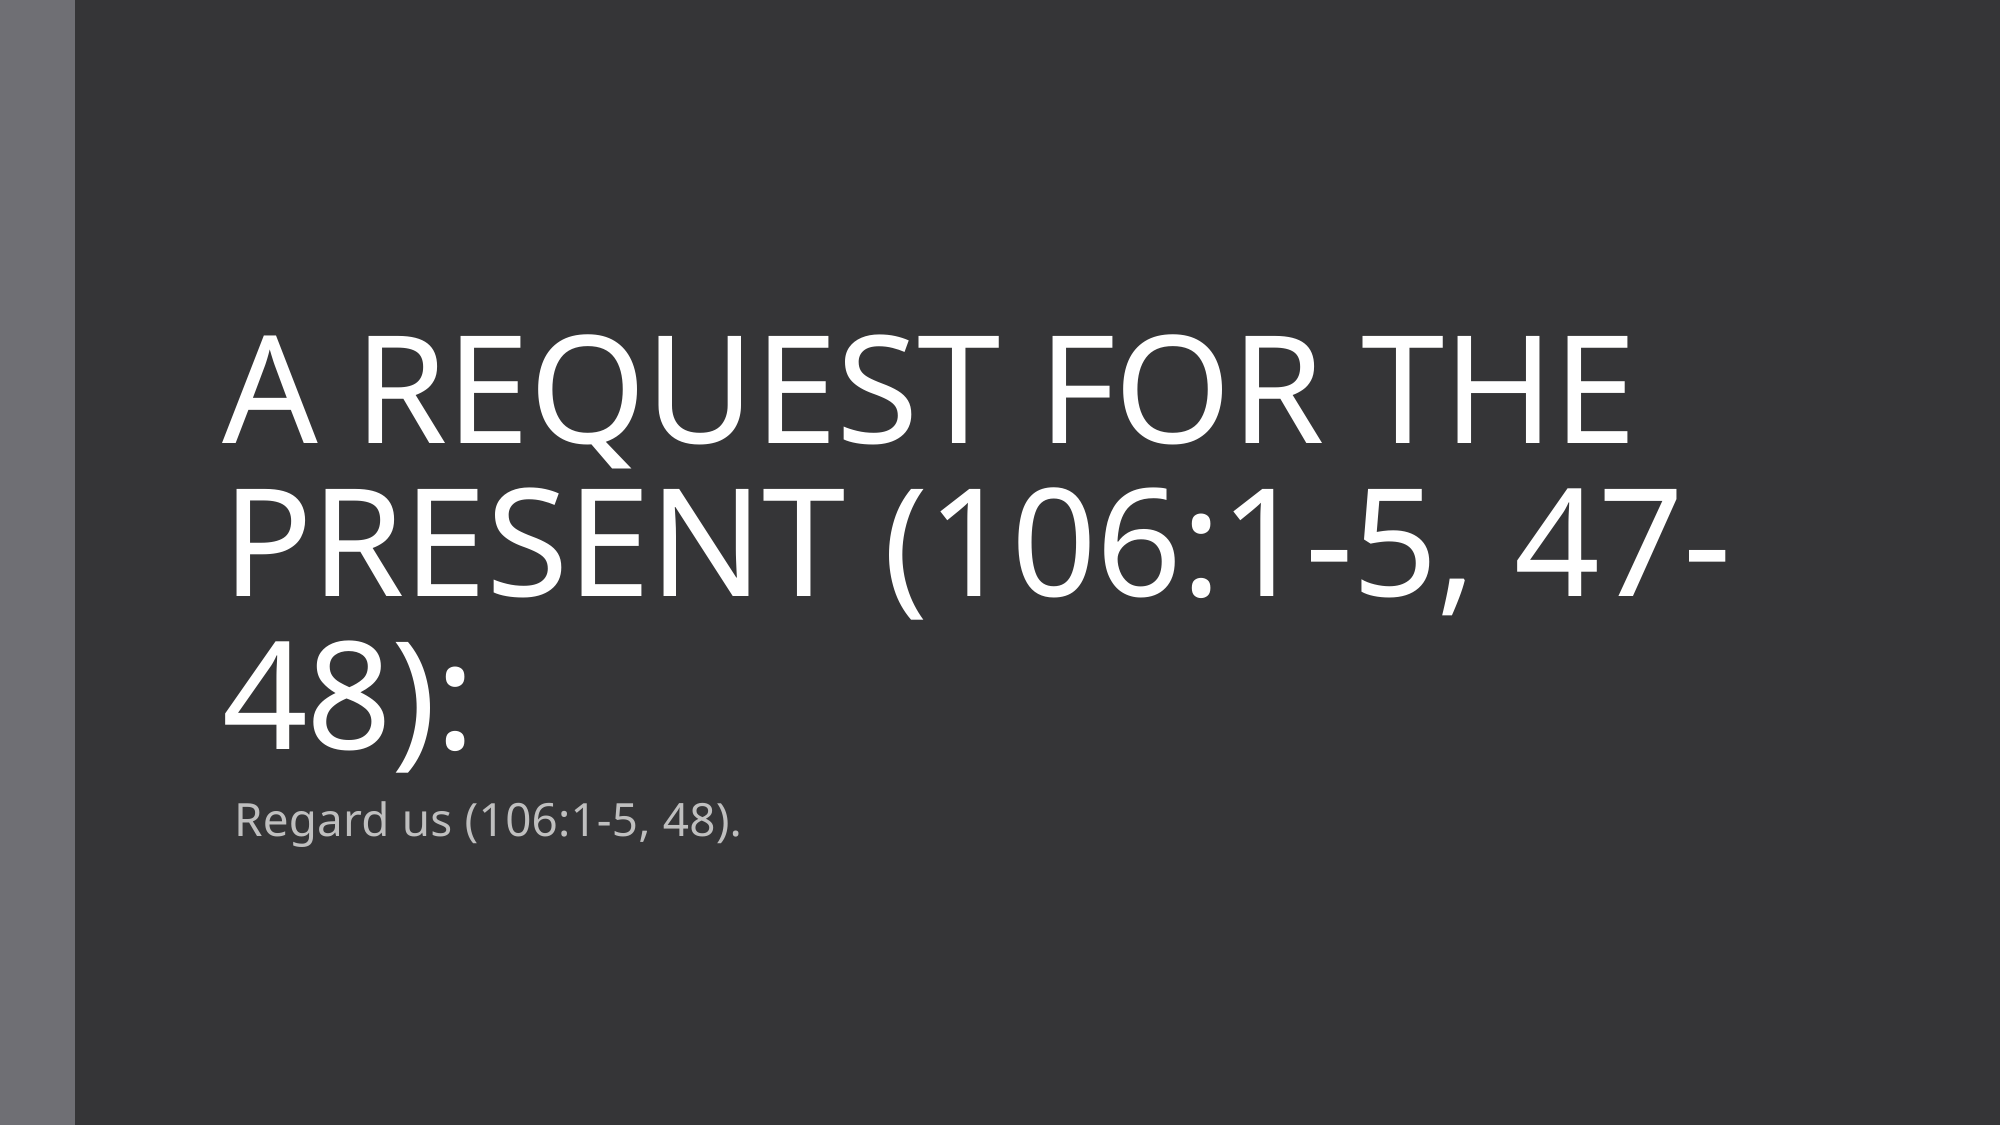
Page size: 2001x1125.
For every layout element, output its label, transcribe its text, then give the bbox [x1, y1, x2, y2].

subtitle Regard us (106:1-5, 48). [206, 787, 1752, 1066]
title A REQUEST FOR THE PRESENT (106:1-5, 47-48): [206, 124, 1752, 787]
